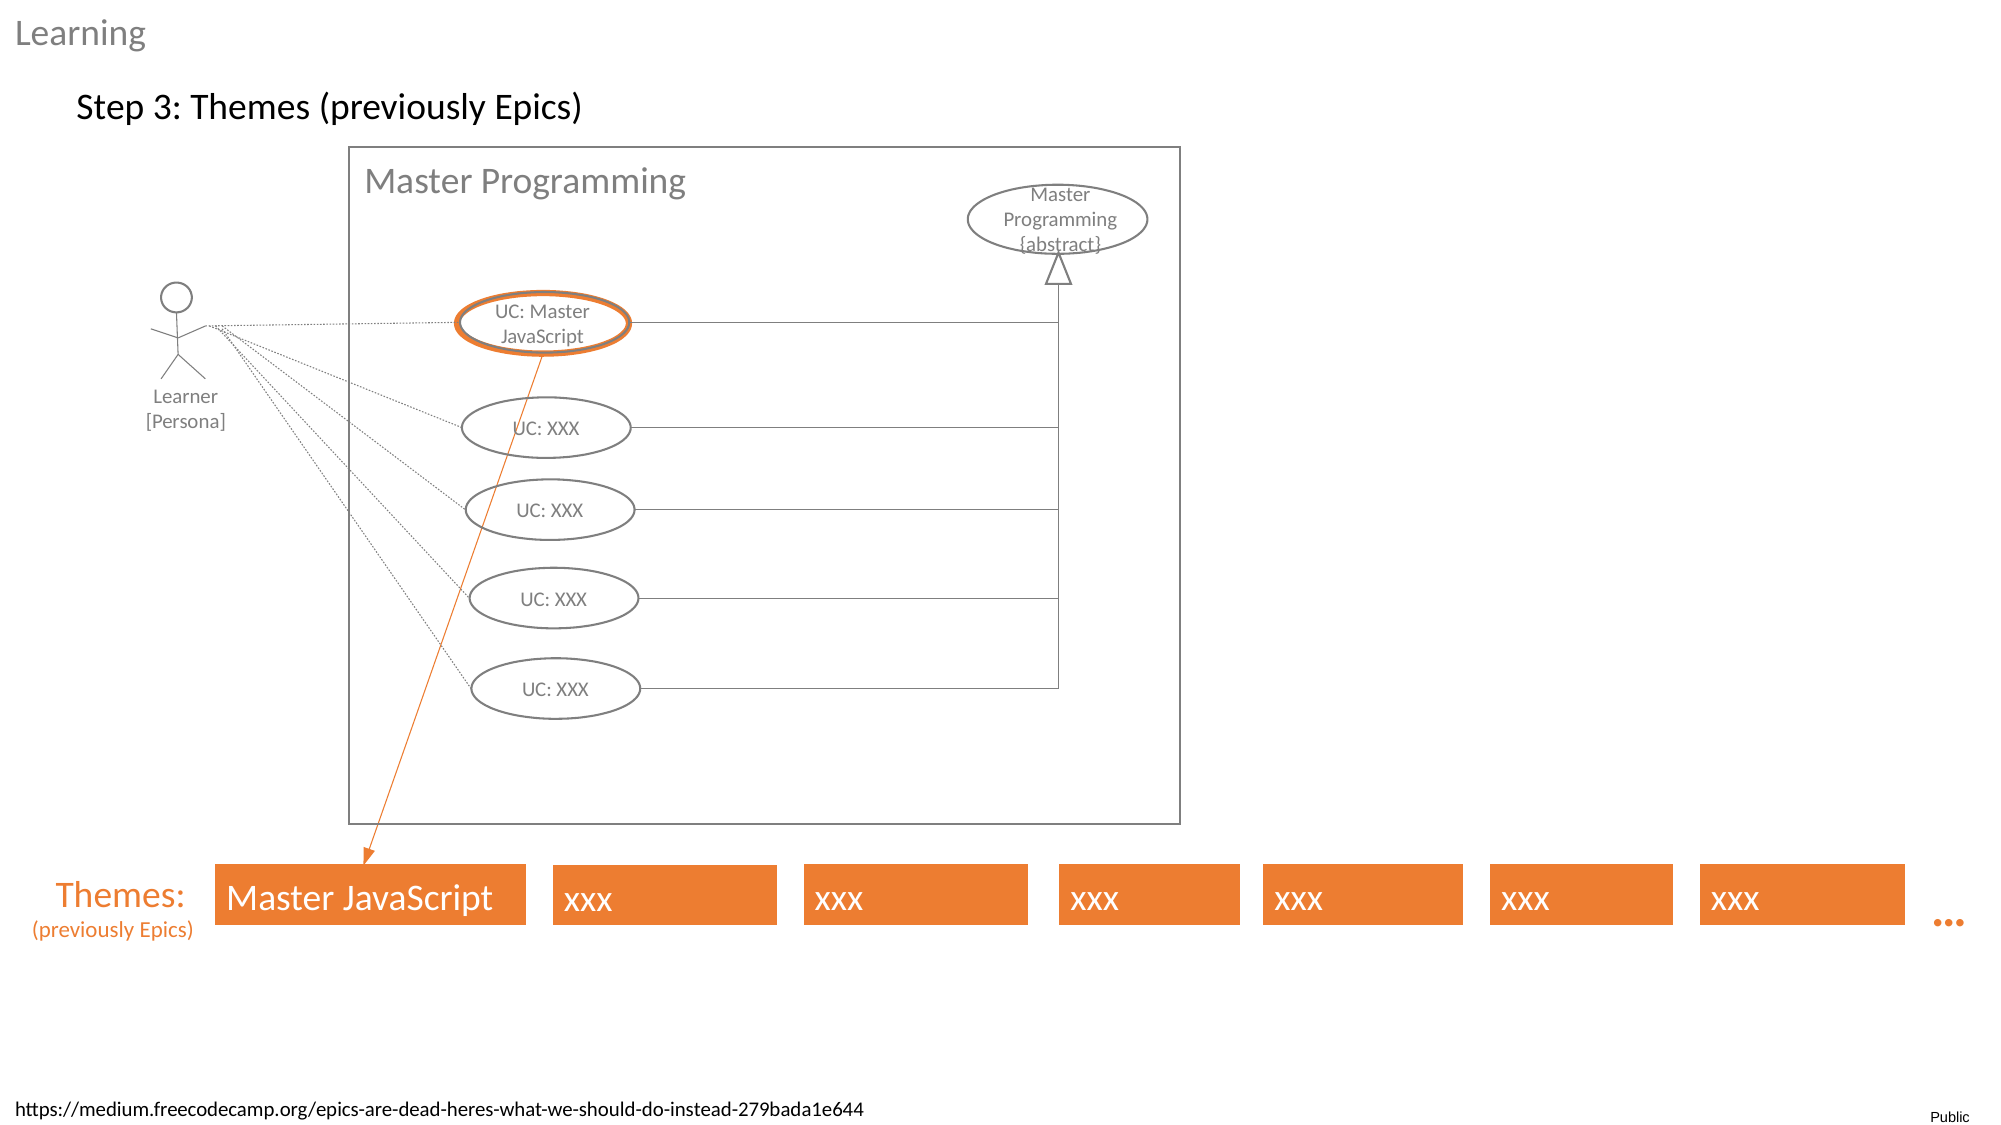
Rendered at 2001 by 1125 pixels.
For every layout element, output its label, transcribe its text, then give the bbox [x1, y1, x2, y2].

text_box xxx [549, 866, 774, 927]
text_box [553, 865, 777, 925]
text_box xxx [1259, 865, 1472, 927]
text_box … [1916, 868, 1998, 945]
text_box (previously Epics) [0, 907, 231, 951]
text_box xxx [1486, 865, 1673, 927]
text_box https://medium.freecodecamp.org/epics-are-dead-heres-what-we-should-do-instead-279bada1e644 [0, 1088, 899, 1125]
text_box UC: XXX [461, 407, 631, 448]
text_box Step 3: Themes (previously Epics) [61, 74, 629, 135]
text_box Master Programming [349, 148, 710, 210]
text_box UC: XXX [465, 489, 635, 530]
text_box xxx [1695, 865, 1920, 927]
text_box Master Programming {abstract} [966, 172, 1155, 264]
text_box xxx [1055, 865, 1237, 927]
text_box Learner [Persona] [126, 375, 245, 441]
text_box Learning [0, 0, 321, 61]
text_box Themes: [40, 862, 248, 924]
text_box [1059, 864, 1240, 925]
text_box UC: Master JavaScript [455, 290, 630, 356]
text_box [365, 864, 526, 925]
text_box UC: XXX [470, 668, 641, 709]
text_box UC: XXX [469, 577, 639, 619]
text_box [804, 864, 1028, 925]
text_box Master JavaScript [231, 865, 516, 927]
text_box xxx [799, 865, 1024, 927]
